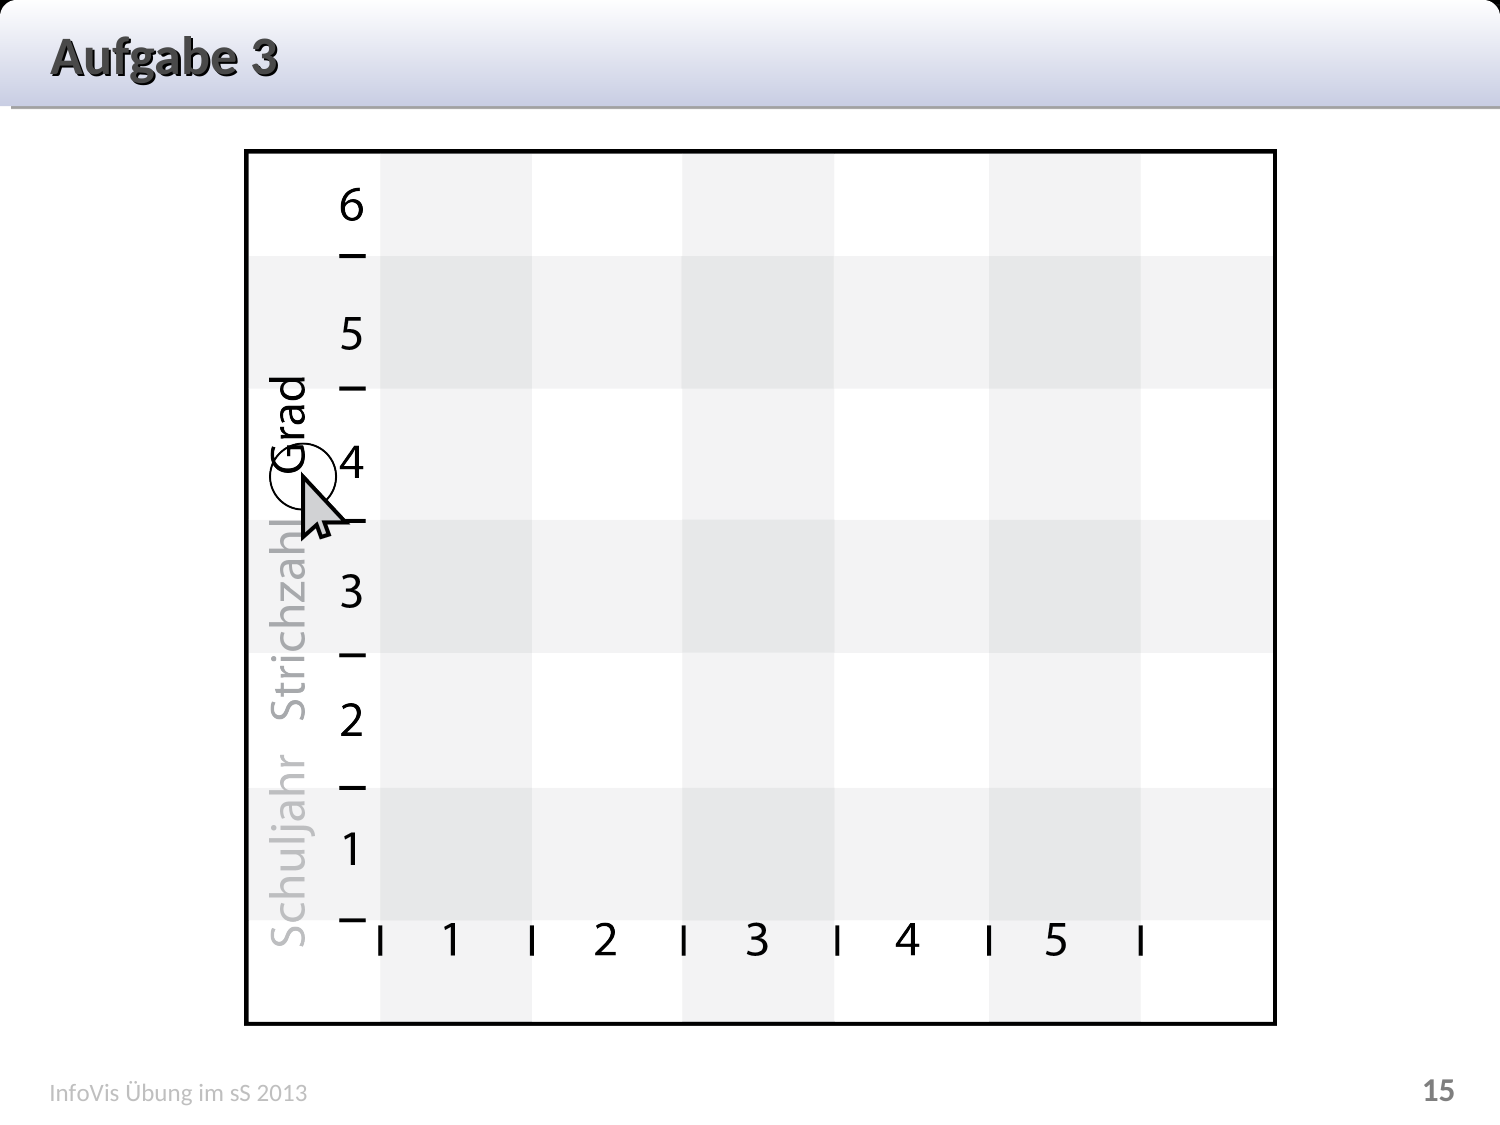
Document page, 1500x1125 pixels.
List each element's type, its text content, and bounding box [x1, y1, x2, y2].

text_box <Nummer> [1295, 1060, 1471, 1116]
text_box Aufgabe 3 [35, 0, 1463, 106]
picture [244, 149, 1277, 1026]
